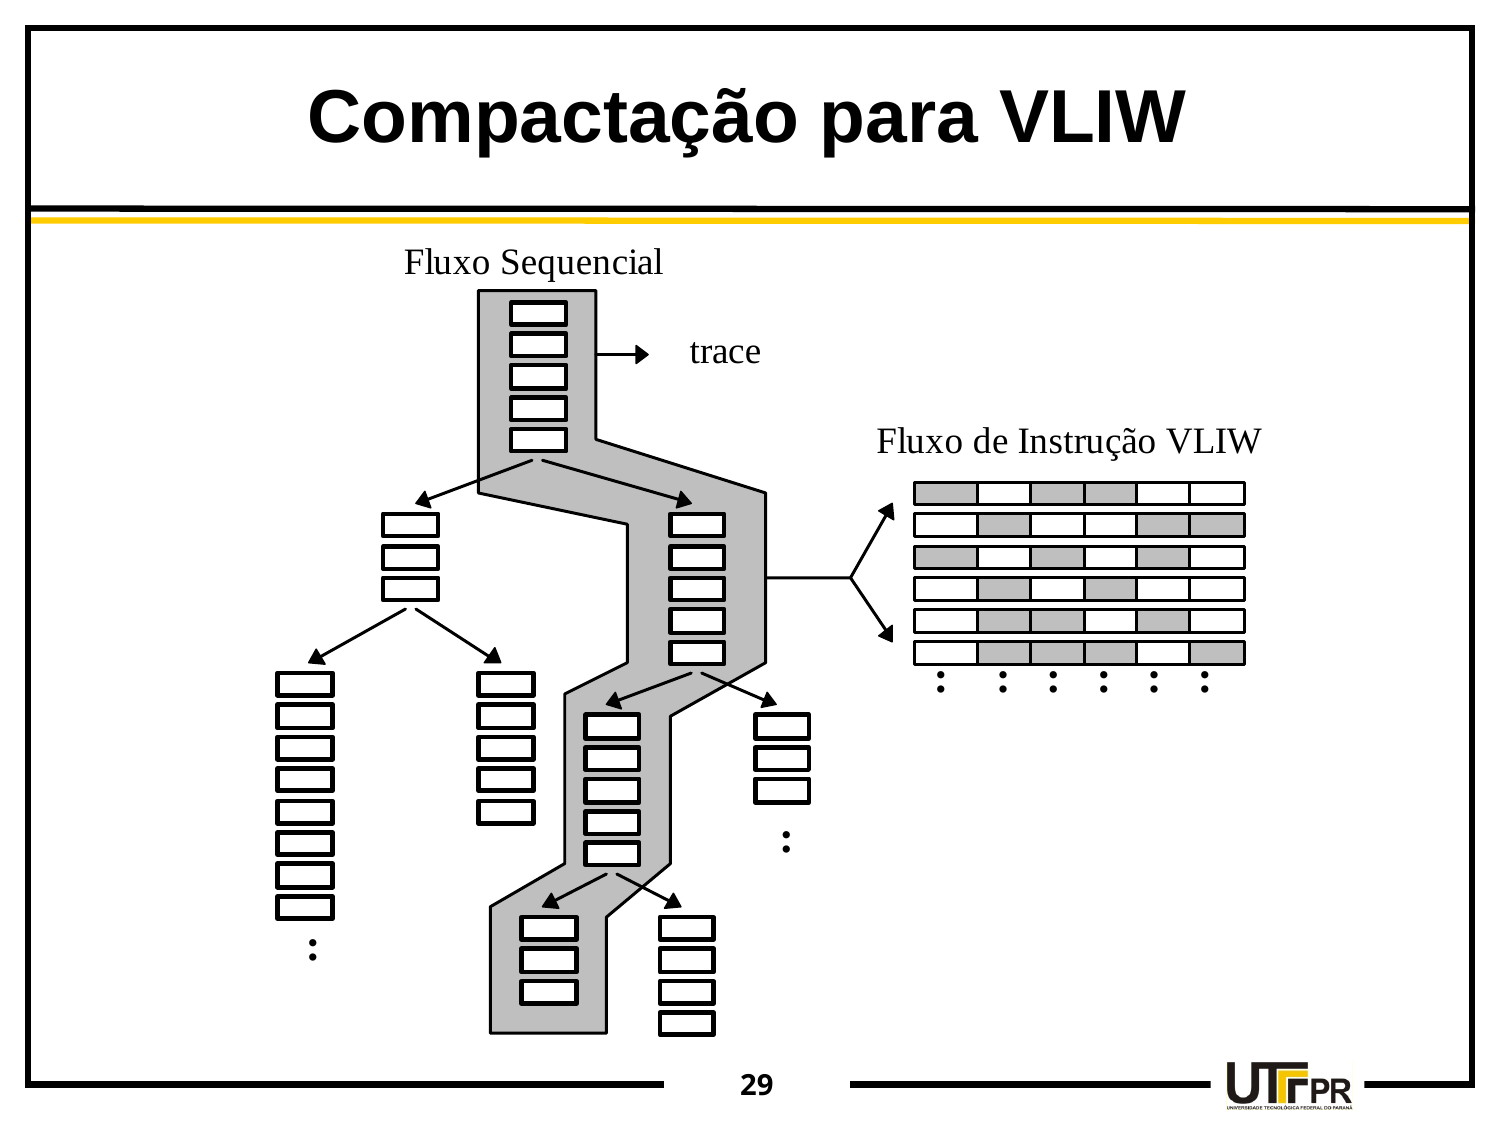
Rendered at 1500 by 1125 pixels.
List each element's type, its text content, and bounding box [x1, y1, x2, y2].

chart [234, 195, 1285, 1089]
picture [1226, 1062, 1353, 1110]
title Compactação para VLIW [23, 35, 1471, 201]
